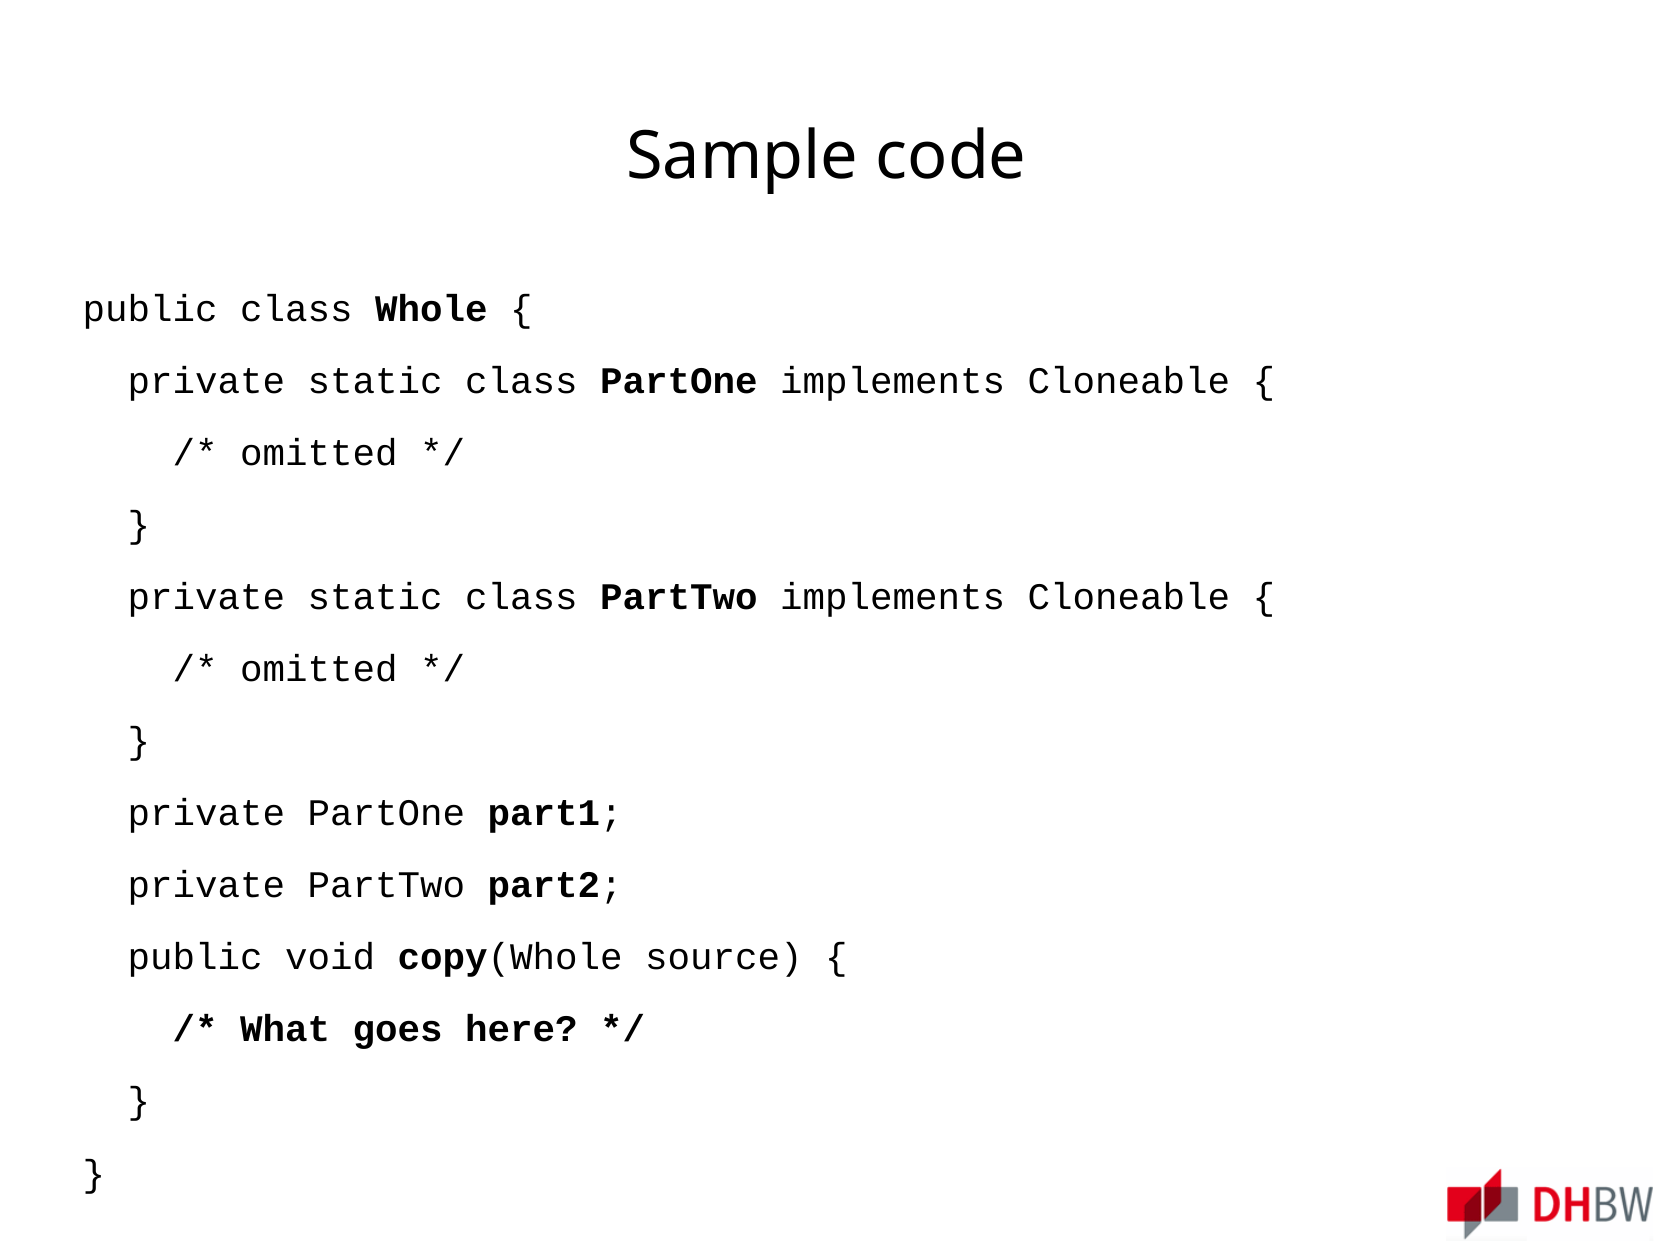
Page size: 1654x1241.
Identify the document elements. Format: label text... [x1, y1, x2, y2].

list public class Whole { private static class PartOne implements Cloneable { /* omitted */ } private static class PartTwo implements Cloneable { /* omitted */ } private PartOne part1; private PartTwo part2; public void copy(Whole source) { /* What goes here? */ } } [82, 290, 1571, 1182]
picture [1446, 1167, 1654, 1241]
title Sample code [82, 56, 1571, 250]
